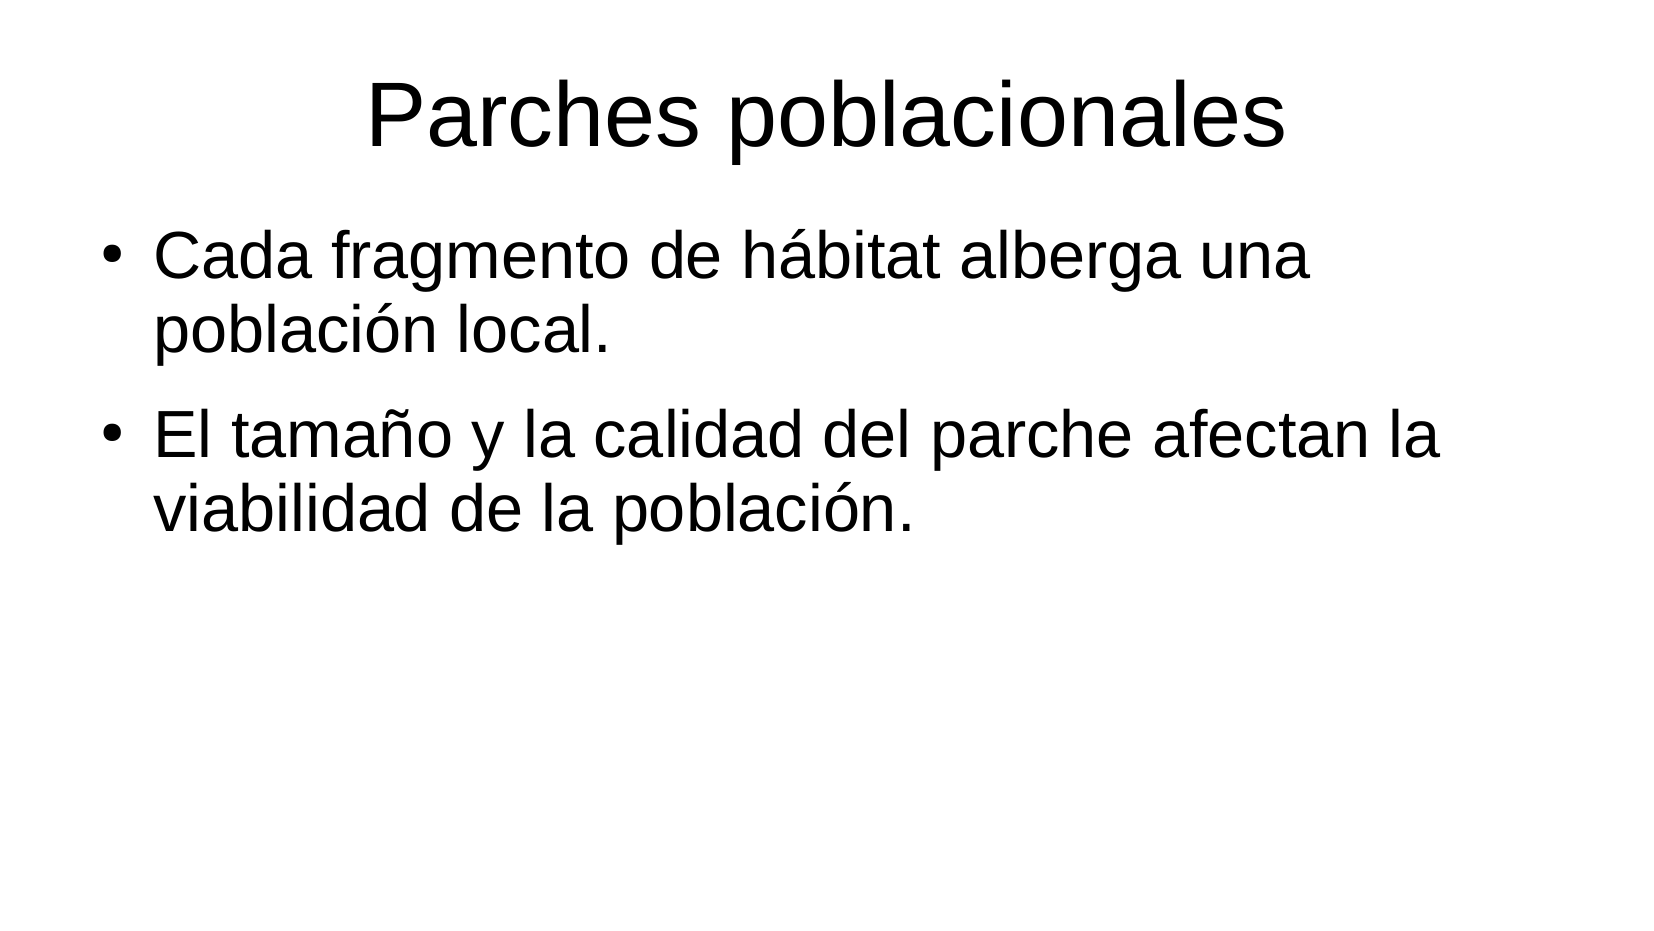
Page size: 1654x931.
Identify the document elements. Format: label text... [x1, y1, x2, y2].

list Cada fragmento de hábitat alberga una población local. El tamaño y la calidad del parche afectan la viabilidad de la población. [82, 217, 1571, 758]
title Parches poblacionales [82, 37, 1571, 193]
